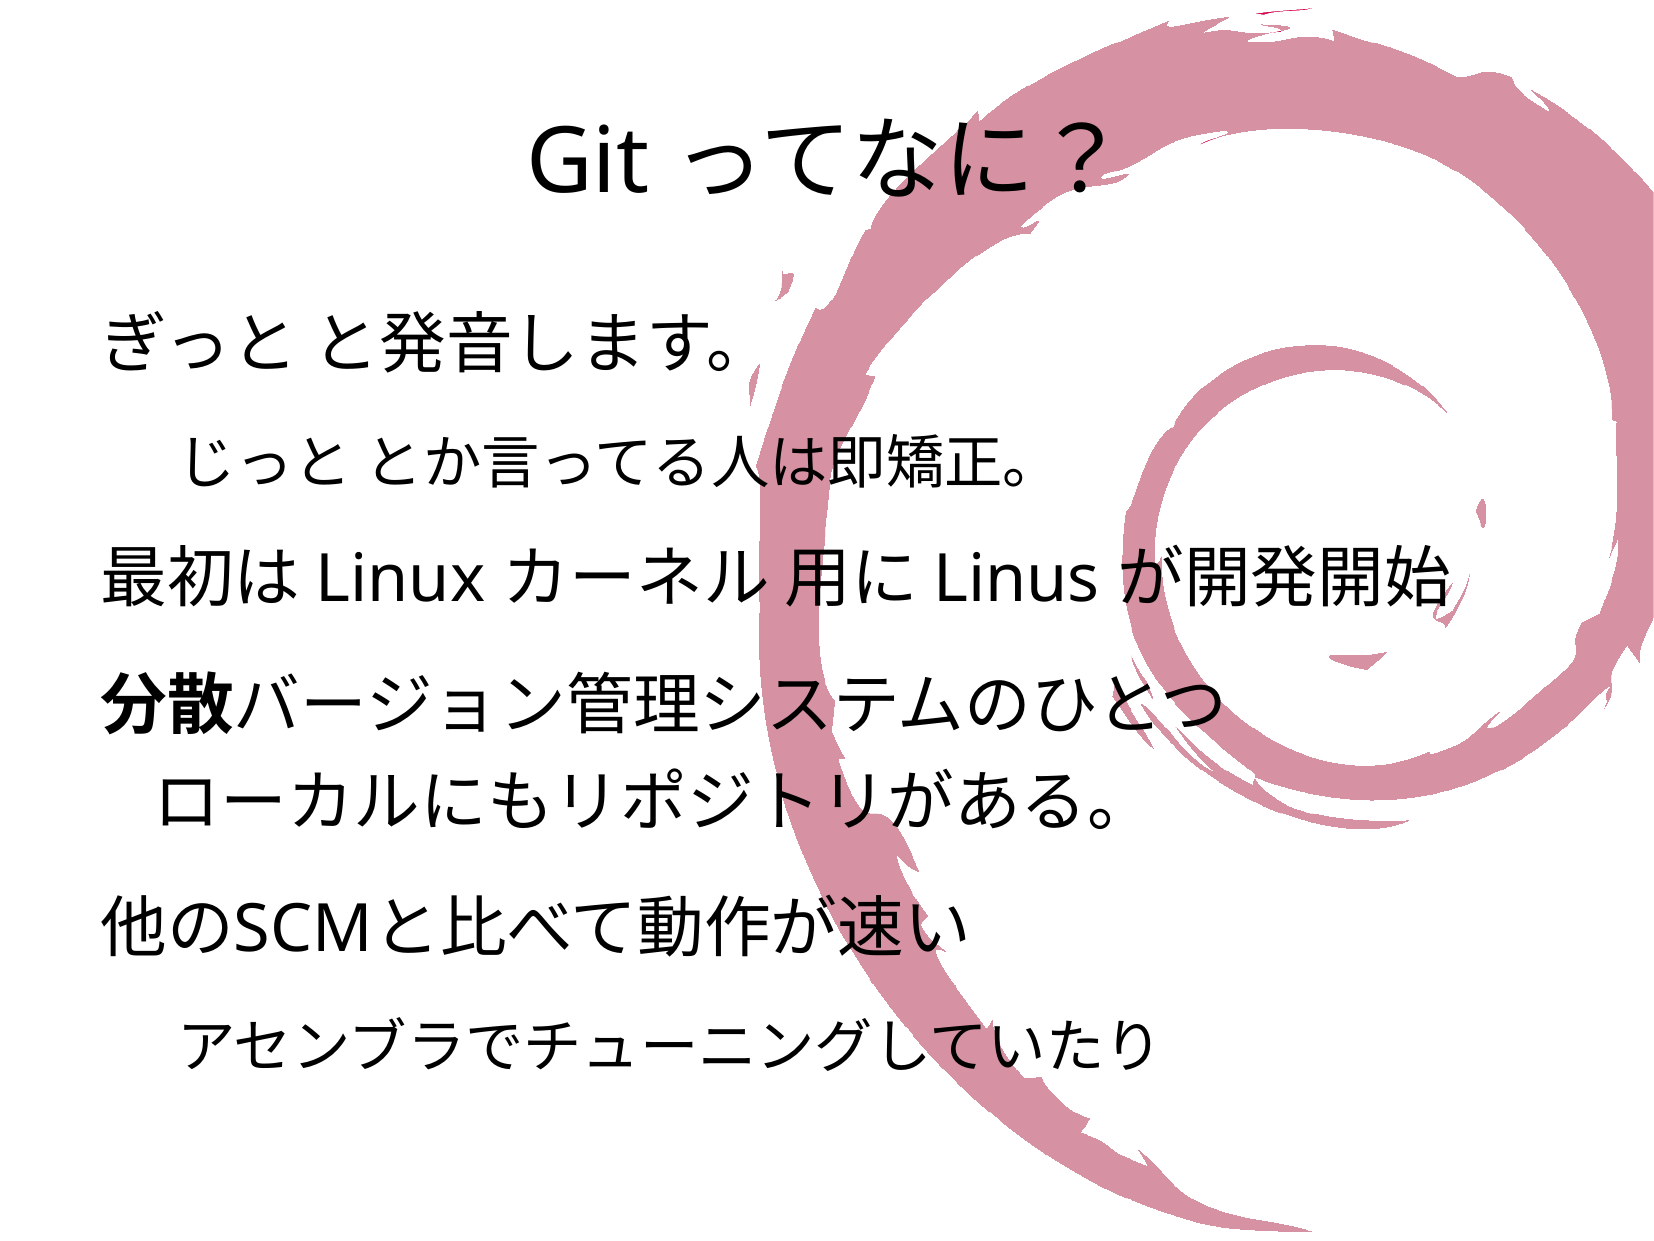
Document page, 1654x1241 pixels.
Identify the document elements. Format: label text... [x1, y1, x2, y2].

title Git ってなに？ [82, 56, 1571, 250]
picture [738, 0, 1654, 1241]
list ぎっと と発音します。 じっと とか言ってる人は即矯正。 最初は Linux カーネル 用に Linus が開発開始 分散バージョン管理システムのひとつ ローカルにもリポジトリがある。 他のSCMと比べて動作が速い アセンブラでチューニングしていたり [82, 290, 1571, 1094]
